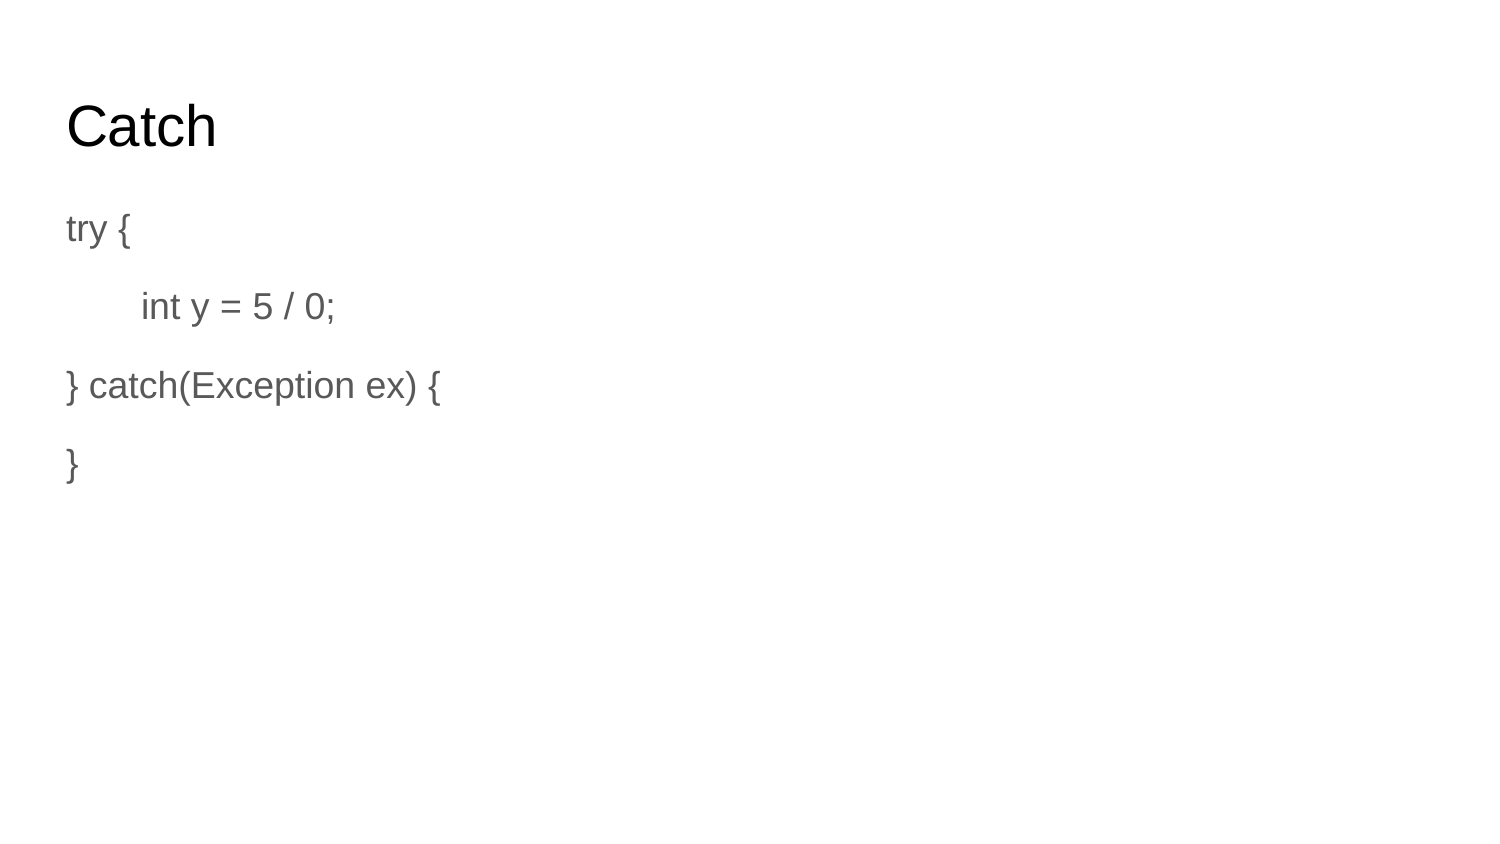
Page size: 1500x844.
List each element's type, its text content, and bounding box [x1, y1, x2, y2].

title Catch [51, 72, 1449, 167]
list try { int y = 5 / 0; } catch(Exception ex) { } [51, 189, 1449, 750]
